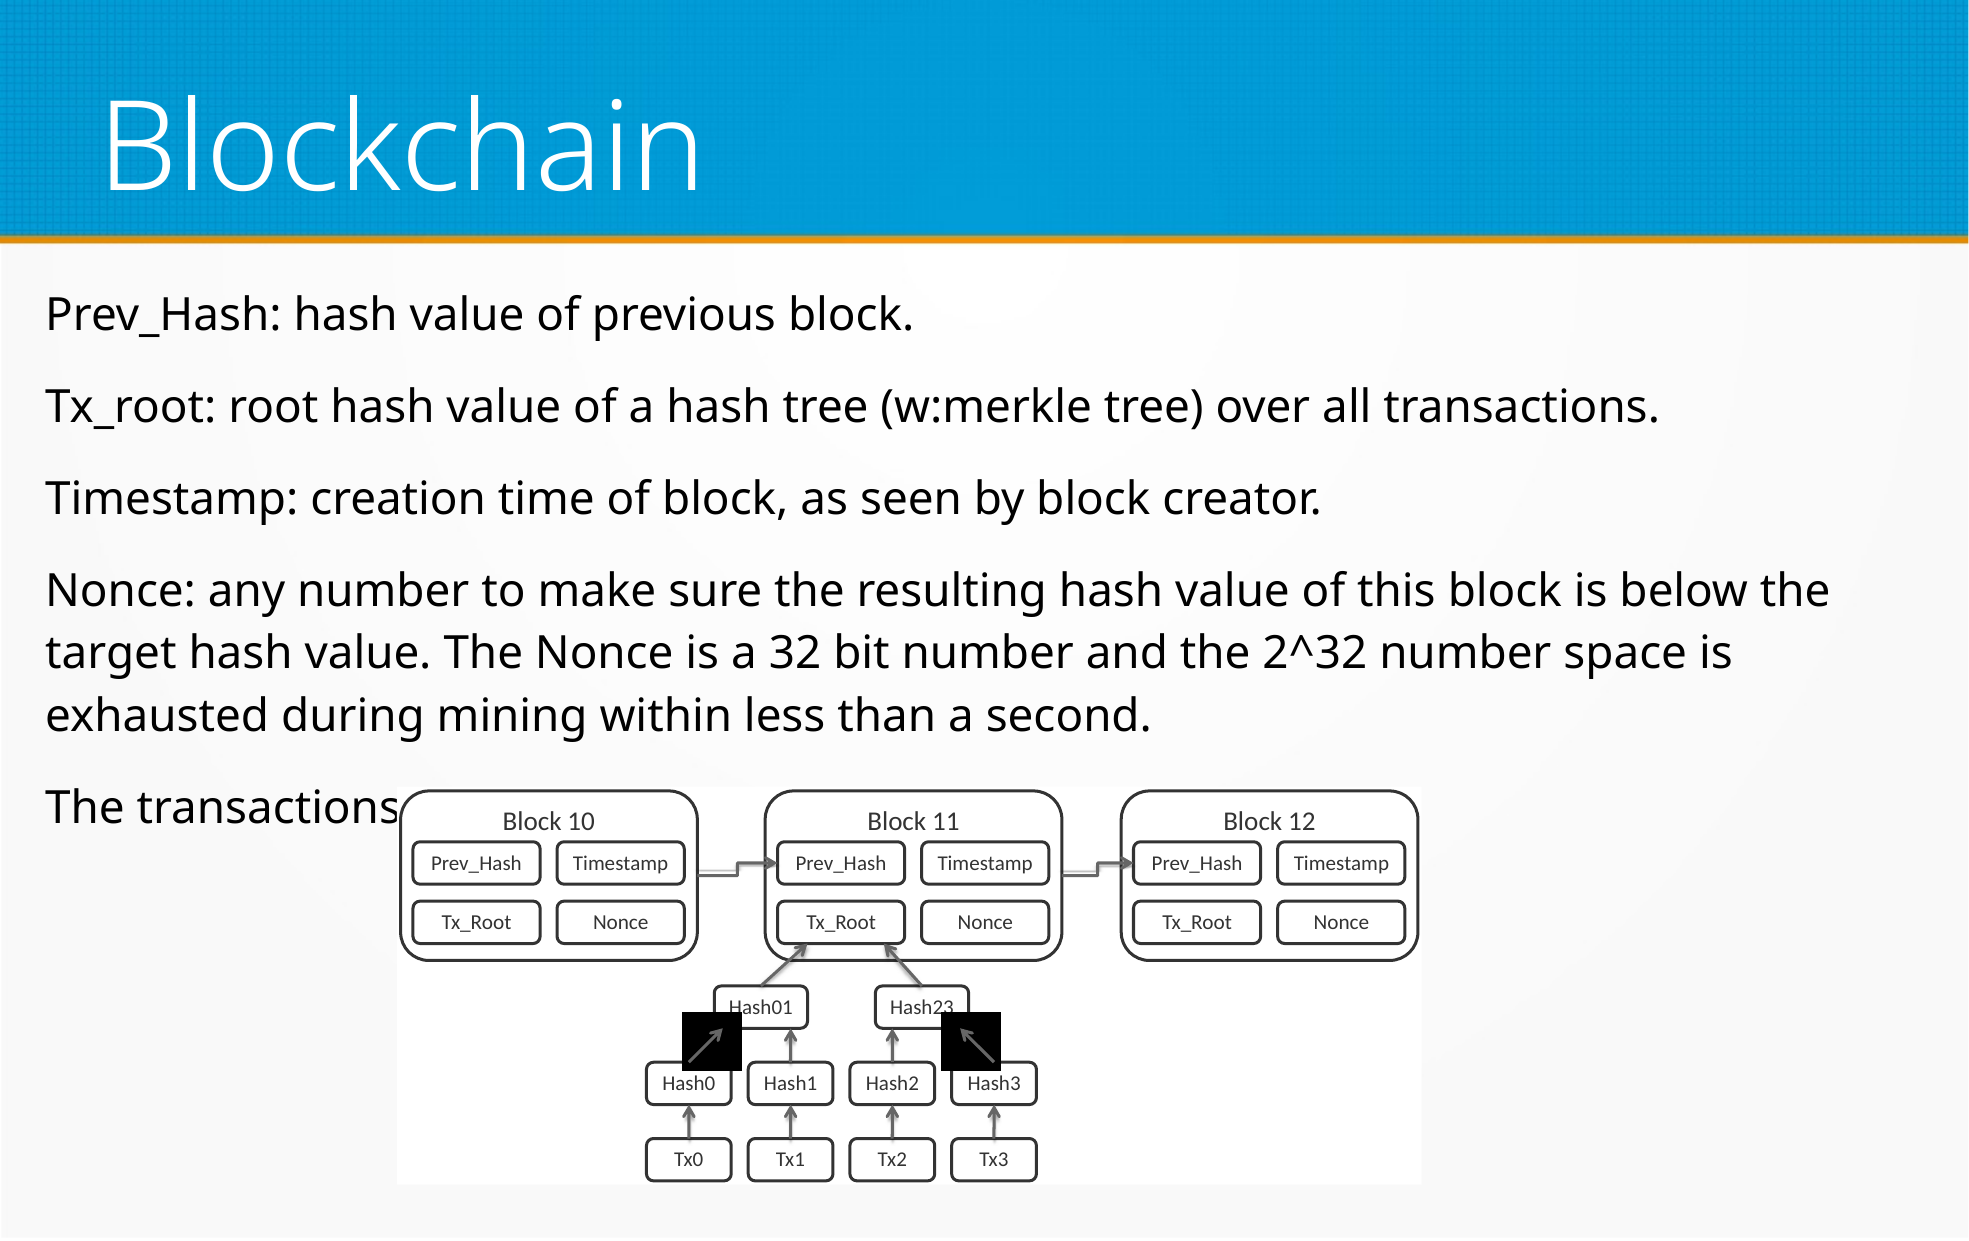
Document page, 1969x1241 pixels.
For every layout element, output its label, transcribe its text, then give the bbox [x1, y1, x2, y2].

title Blockchain [98, 19, 1870, 161]
picture [0, 233, 1969, 1241]
list Prev_Hash: hash value of previous block. Tx_root: root hash value of a hash tree (w:merkle tree) over all transactions. Timestamp: creation time of block, as seen by block creator. Nonce: any number to make sure the resulting hash value of this block is below the target hash value. The Nonce is a 32 bit number and the 2^32 number space is exhausted during mining within less than a second. The transactions (Tx0, Tx1, ...) are appended to the block. [45, 161, 1969, 1158]
